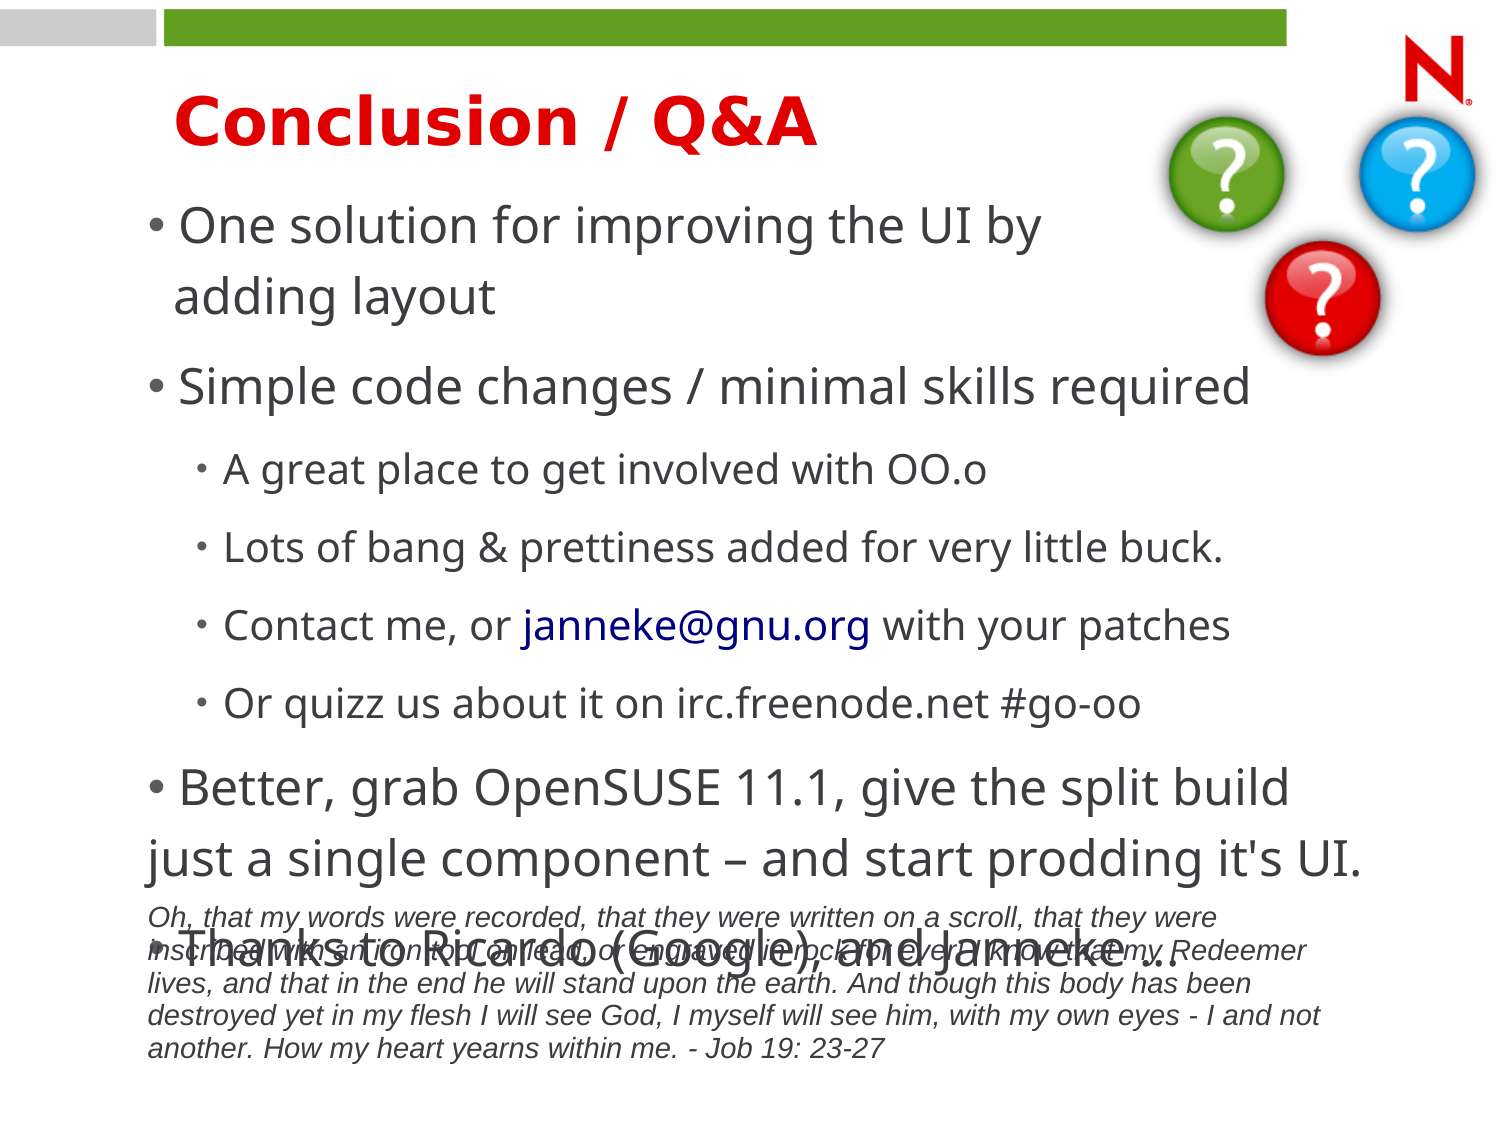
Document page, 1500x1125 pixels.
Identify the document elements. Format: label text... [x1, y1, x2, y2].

title Conclusion / Q&A [173, 41, 1395, 118]
text_box Oh, that my words were recorded, that they were written on a scroll, that they were inscribed with an iron tool on lead, or engraved in rock for ever! I know that my Redeemer lives, and that in the end he will stand upon the earth. And though this body has been destroyed yet in my flesh I will see God, I myself will see him, with my own eyes - I and not another. How my heart yearns within me. - Job 19: 23-27 [147, 901, 1335, 1125]
picture [1138, 32, 1500, 384]
list One solution for improving the UI by adding layout Simple code changes / minimal skills required A great place to get involved with OO.o Lots of bang & prettiness added for very little buck. Contact me, or janneke@gnu.org with your patches Or quizz us about it on irc.freenode.net #go-oo Better, grab OpenSUSE 11.1, give the split build just a single component – and start prodding it's UI. Thanks to Ricardo (Google), and Janneke ... [147, 118, 1388, 861]
